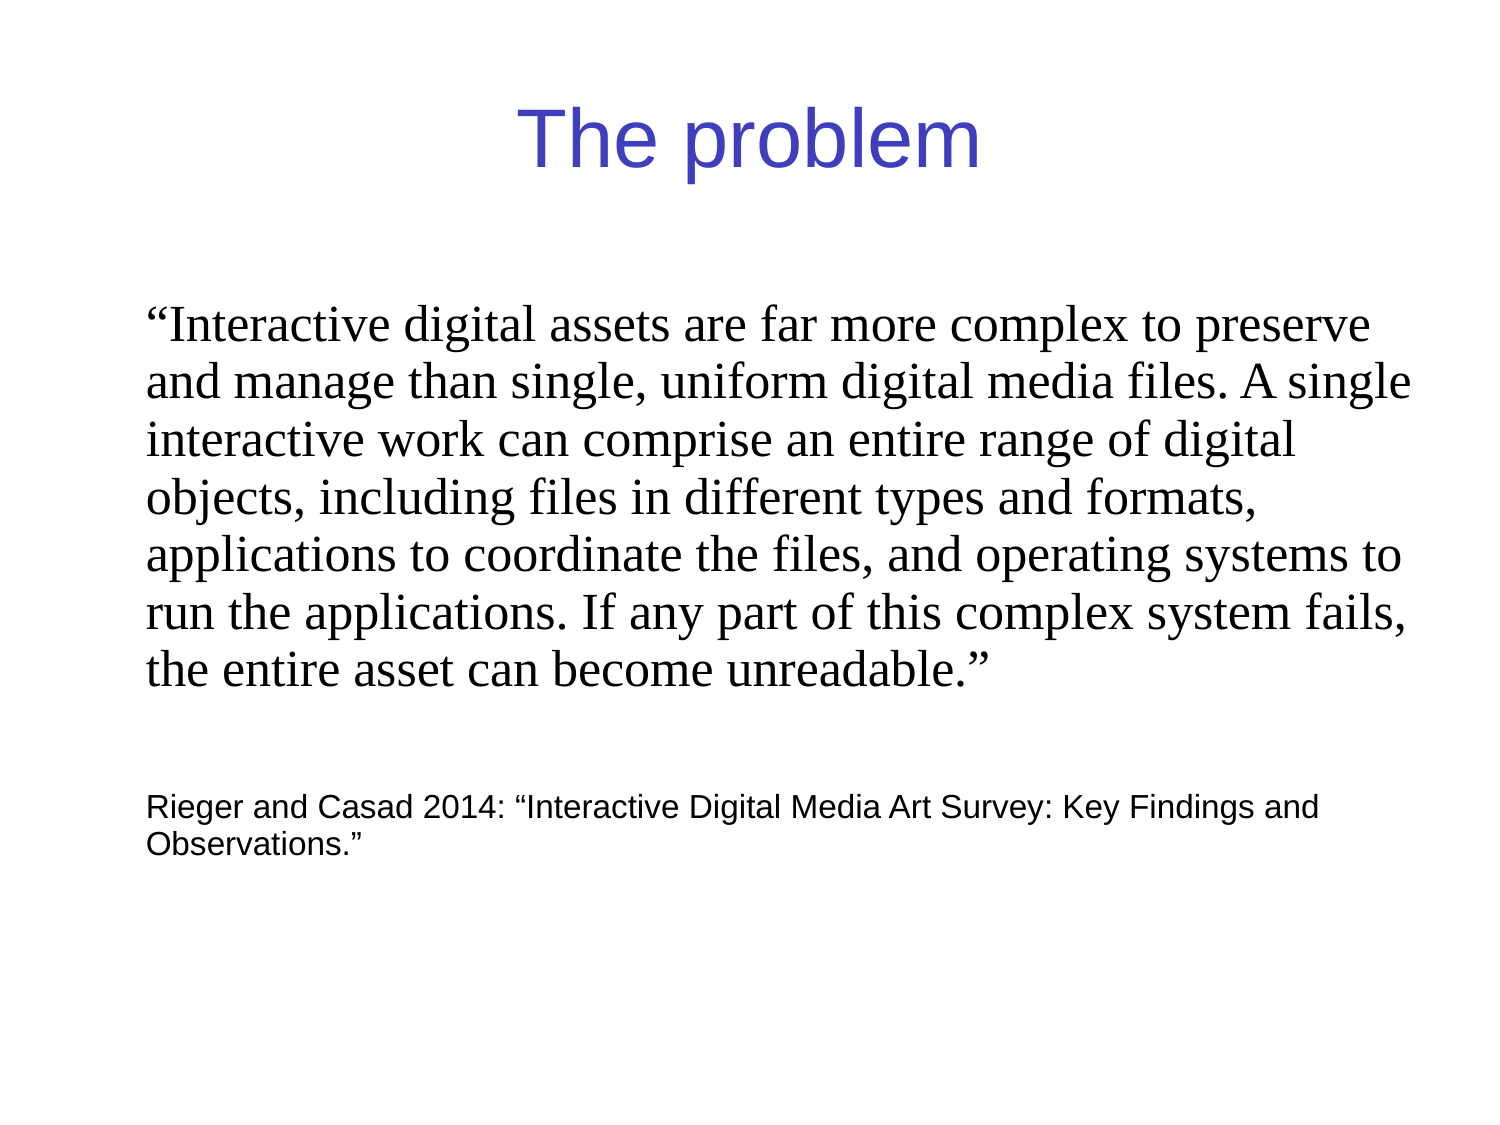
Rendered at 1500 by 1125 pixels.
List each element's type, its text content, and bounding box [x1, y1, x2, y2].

title The problem [75, 44, 1425, 233]
list “Interactive digital assets are far more complex to preserve and manage than single, uniform digital media files. A single interactive work can comprise an entire range of digital objects, including files in different types and formats, applications to coordinate the files, and operating systems to run the applications. If any part of this complex system fails, the entire asset can become unreadable.” Rieger and Casad 2014: “Interactive Digital Media Art Survey: Key Findings and Observations.” [75, 295, 1425, 1063]
